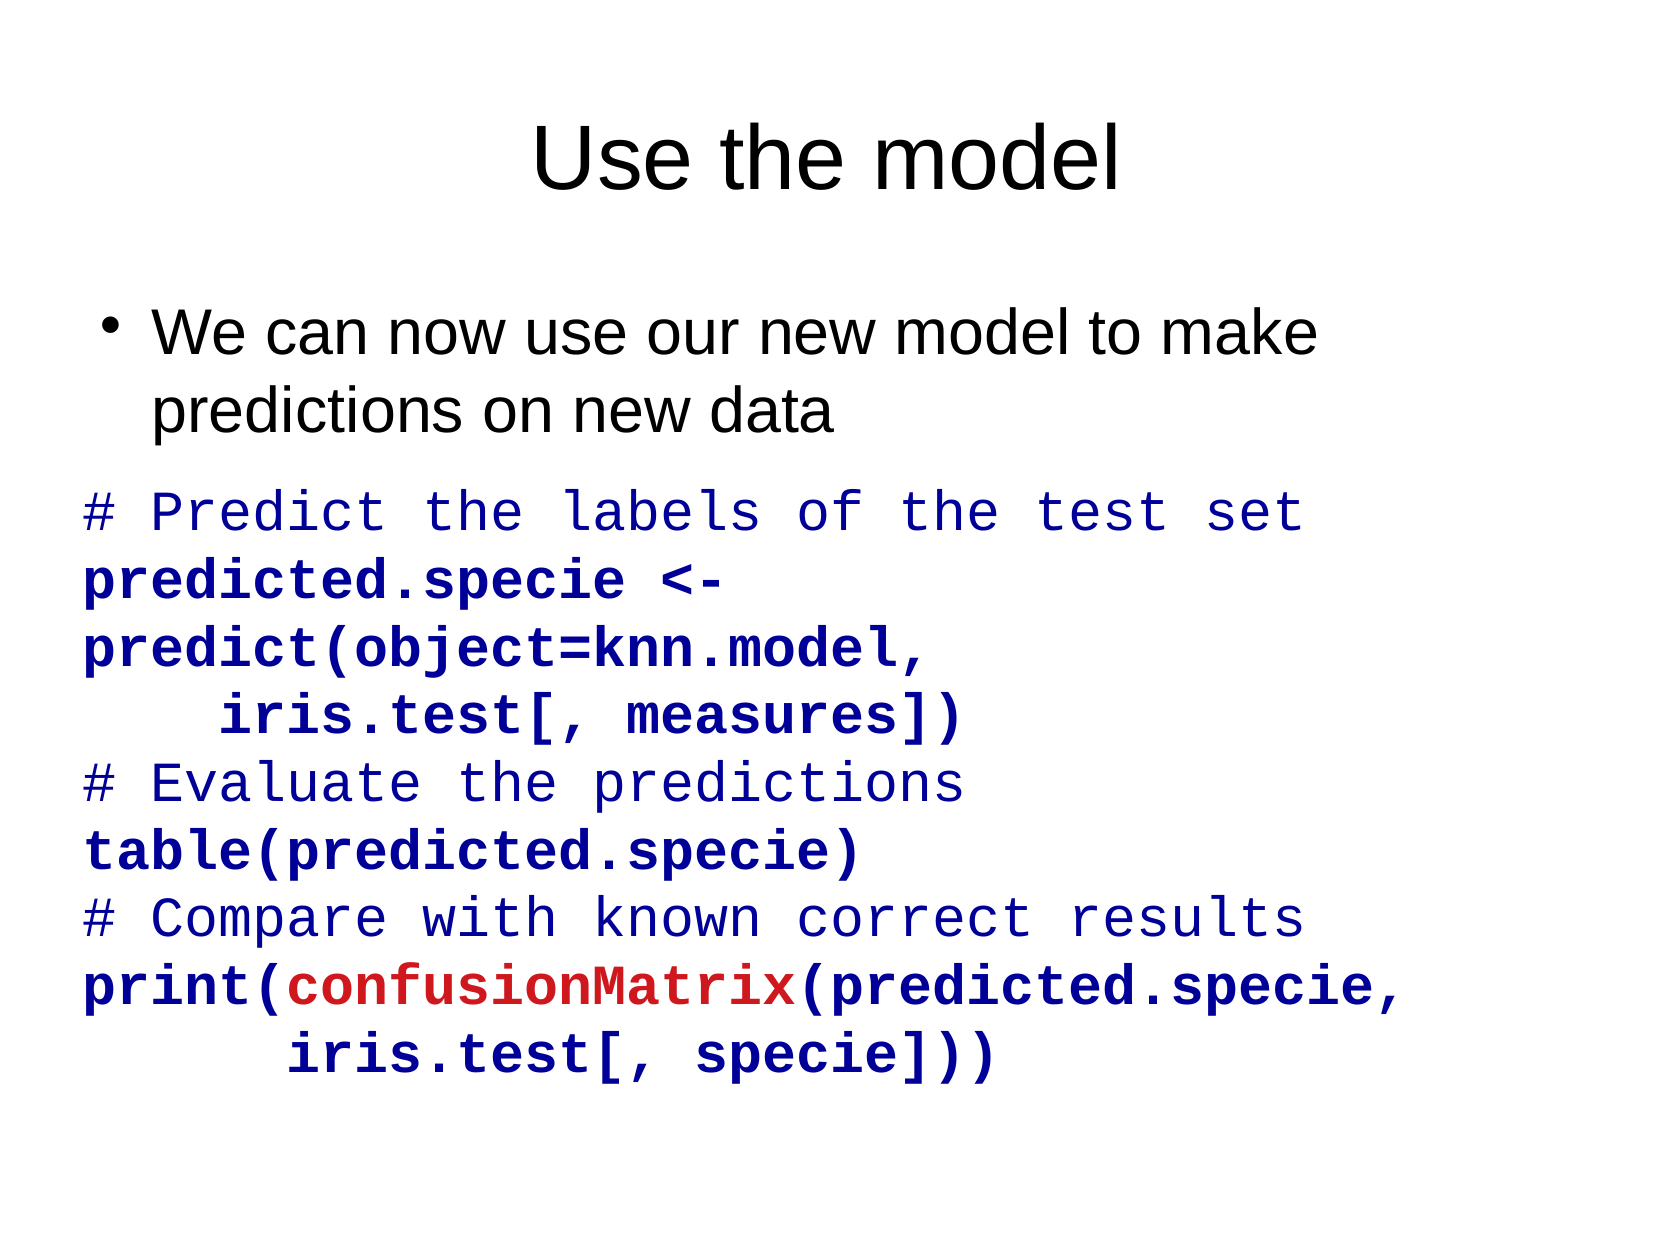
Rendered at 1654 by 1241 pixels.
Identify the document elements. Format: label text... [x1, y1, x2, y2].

text_box We can now use our new model to make predictions on new data # Predict the labels of the test set predicted.specie <- predict(object=knn.model, iris.test[, measures]) # Evaluate the predictions table(predicted.specie) # Compare with known correct results print(confusionMatrix(predicted.specie, iris.test[, specie])) [82, 290, 1571, 1087]
text_box Use the model [82, 49, 1571, 257]
